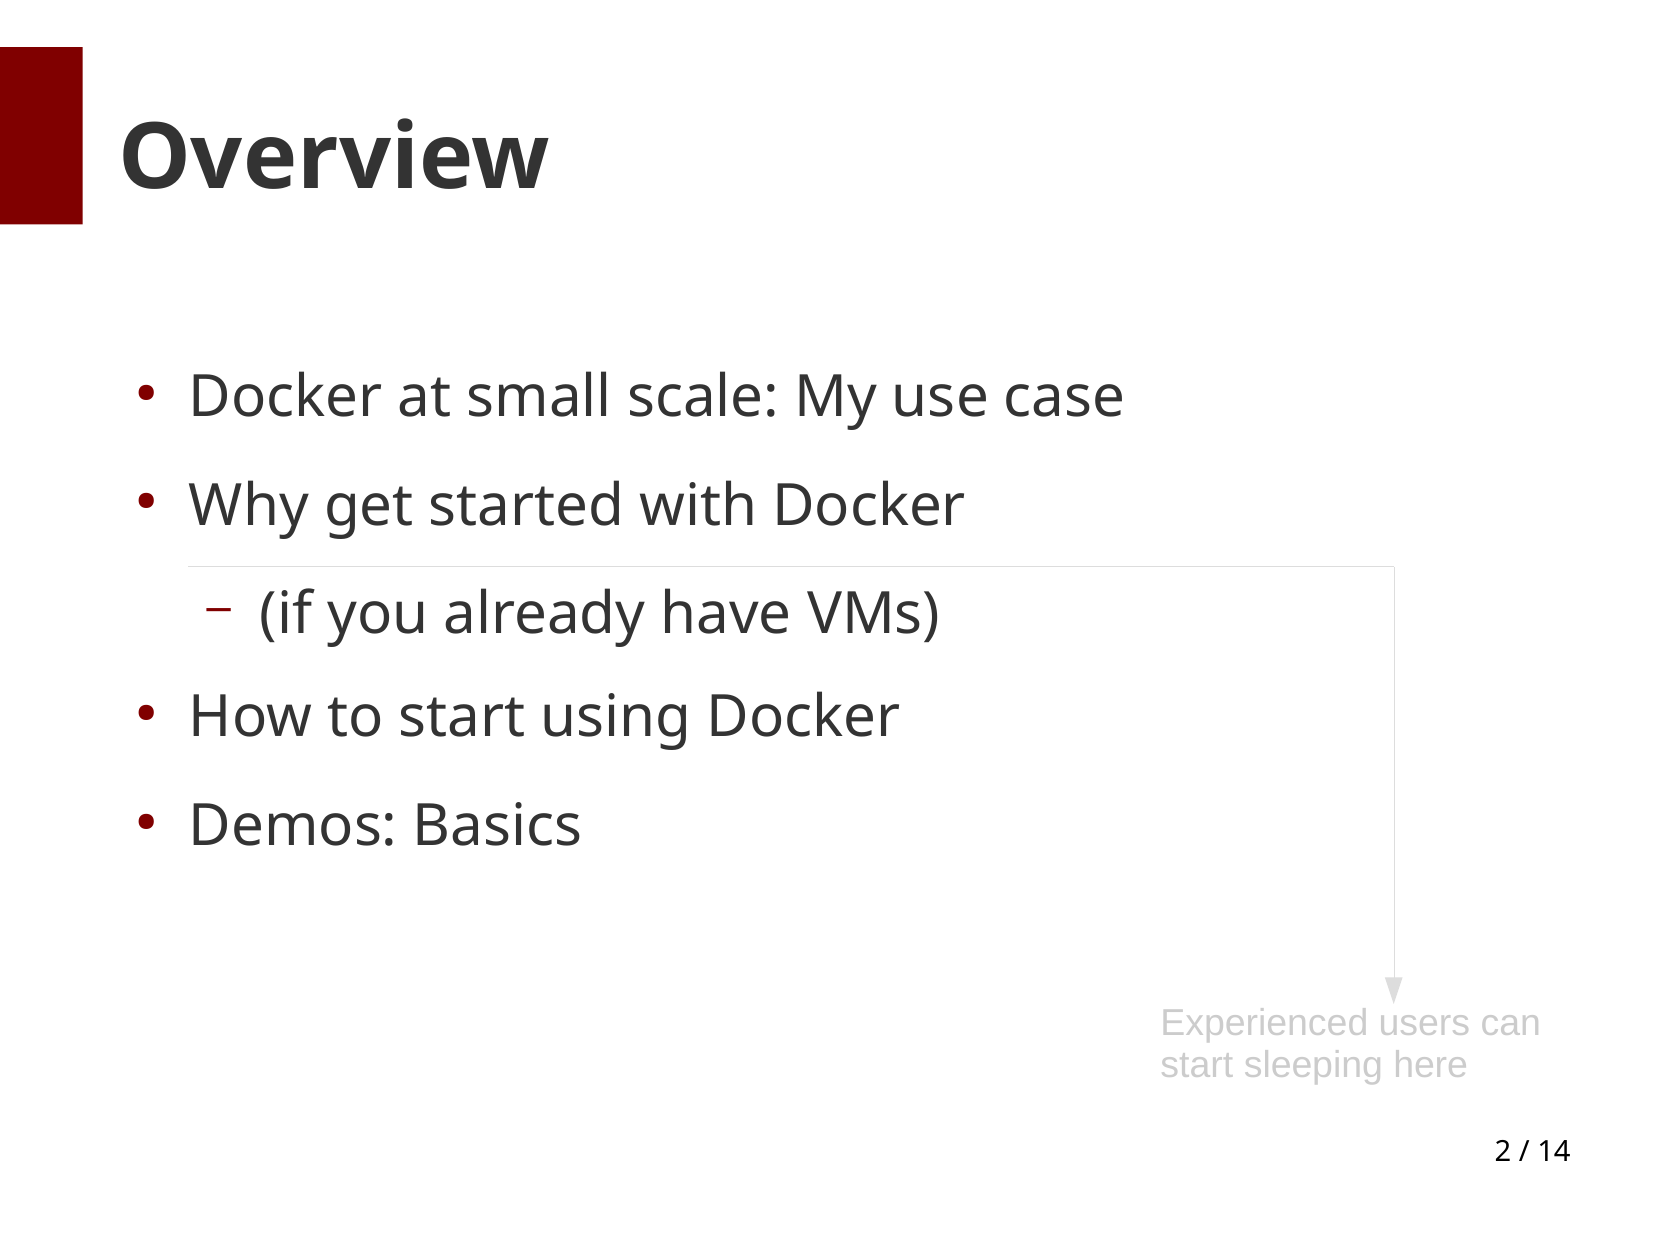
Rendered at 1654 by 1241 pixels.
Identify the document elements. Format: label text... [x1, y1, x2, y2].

title Overview [118, 49, 1571, 257]
text_box Experienced users can start sleeping here [1145, 994, 1571, 1134]
list Docker at small scale: My use case Why get started with Docker (if you already have VMs) How to start using Docker Demos: Basics [118, 354, 1536, 1074]
